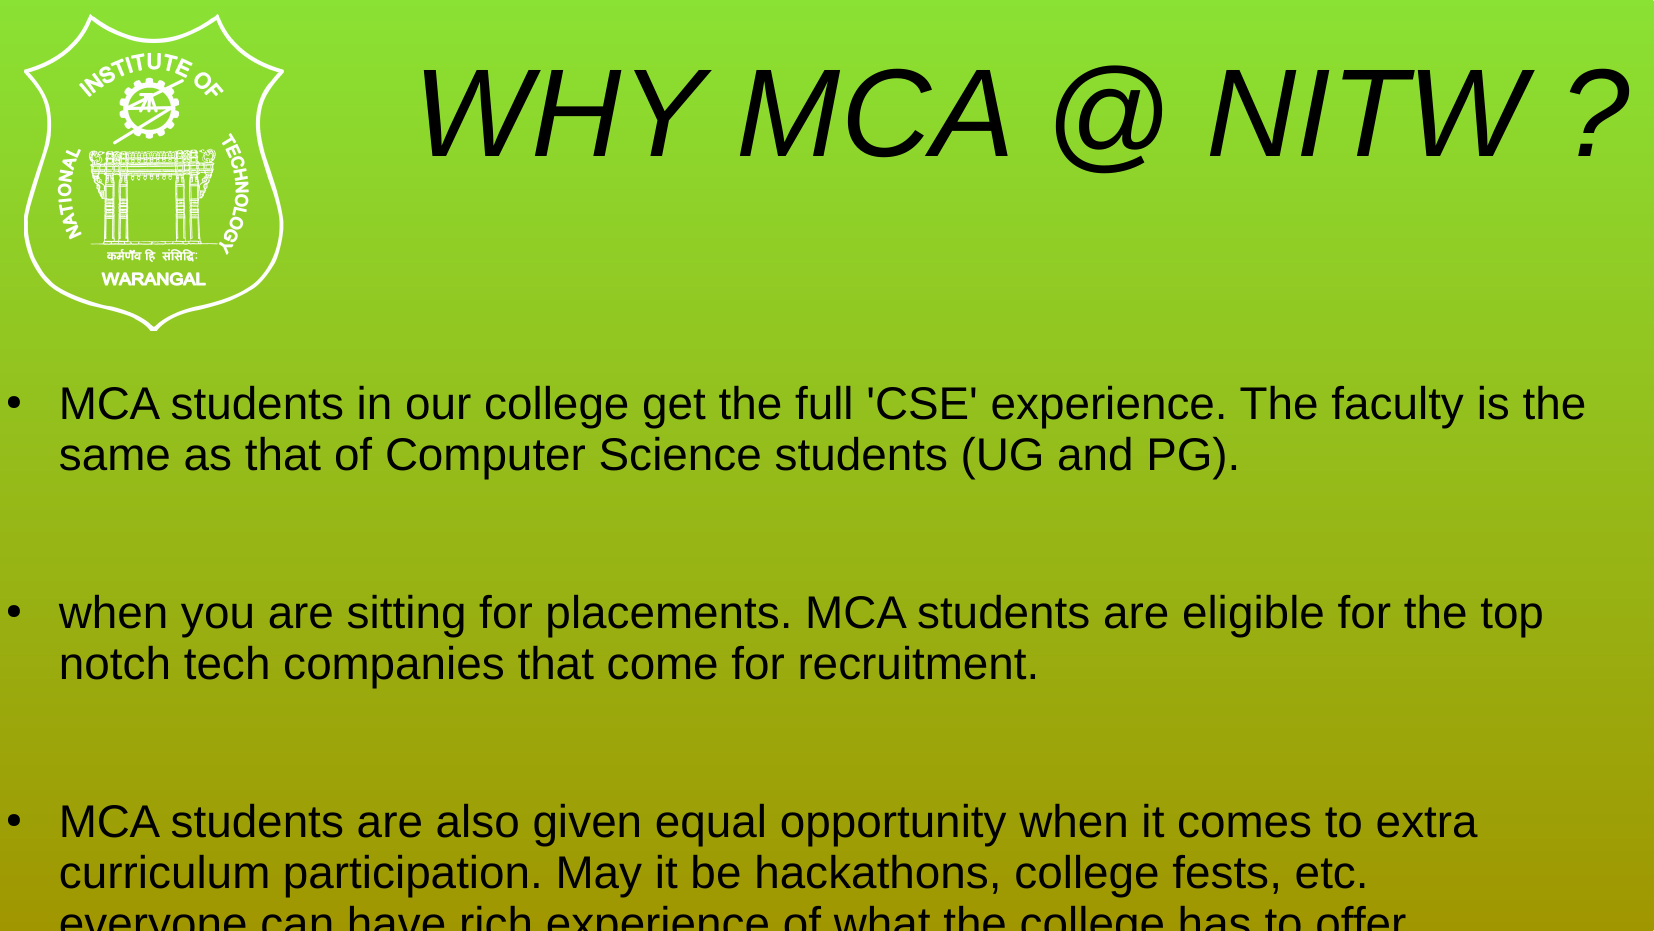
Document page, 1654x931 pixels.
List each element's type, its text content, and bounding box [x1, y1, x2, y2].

picture [24, 14, 284, 331]
list MCA students in our college get the full 'CSE' experience. The faculty is the same as that of Computer Science students (UG and PG). when you are sitting for placements. MCA students are eligible for the top notch tech companies that come for recruitment. MCA students are also given equal opportunity when it comes to extra curriculum participation. May it be hackathons, college fests, etc. everyone can have rich experience of what the college has to offer. [0, 377, 1607, 931]
title WHY MCA @ NITW ? [378, 35, 1654, 191]
